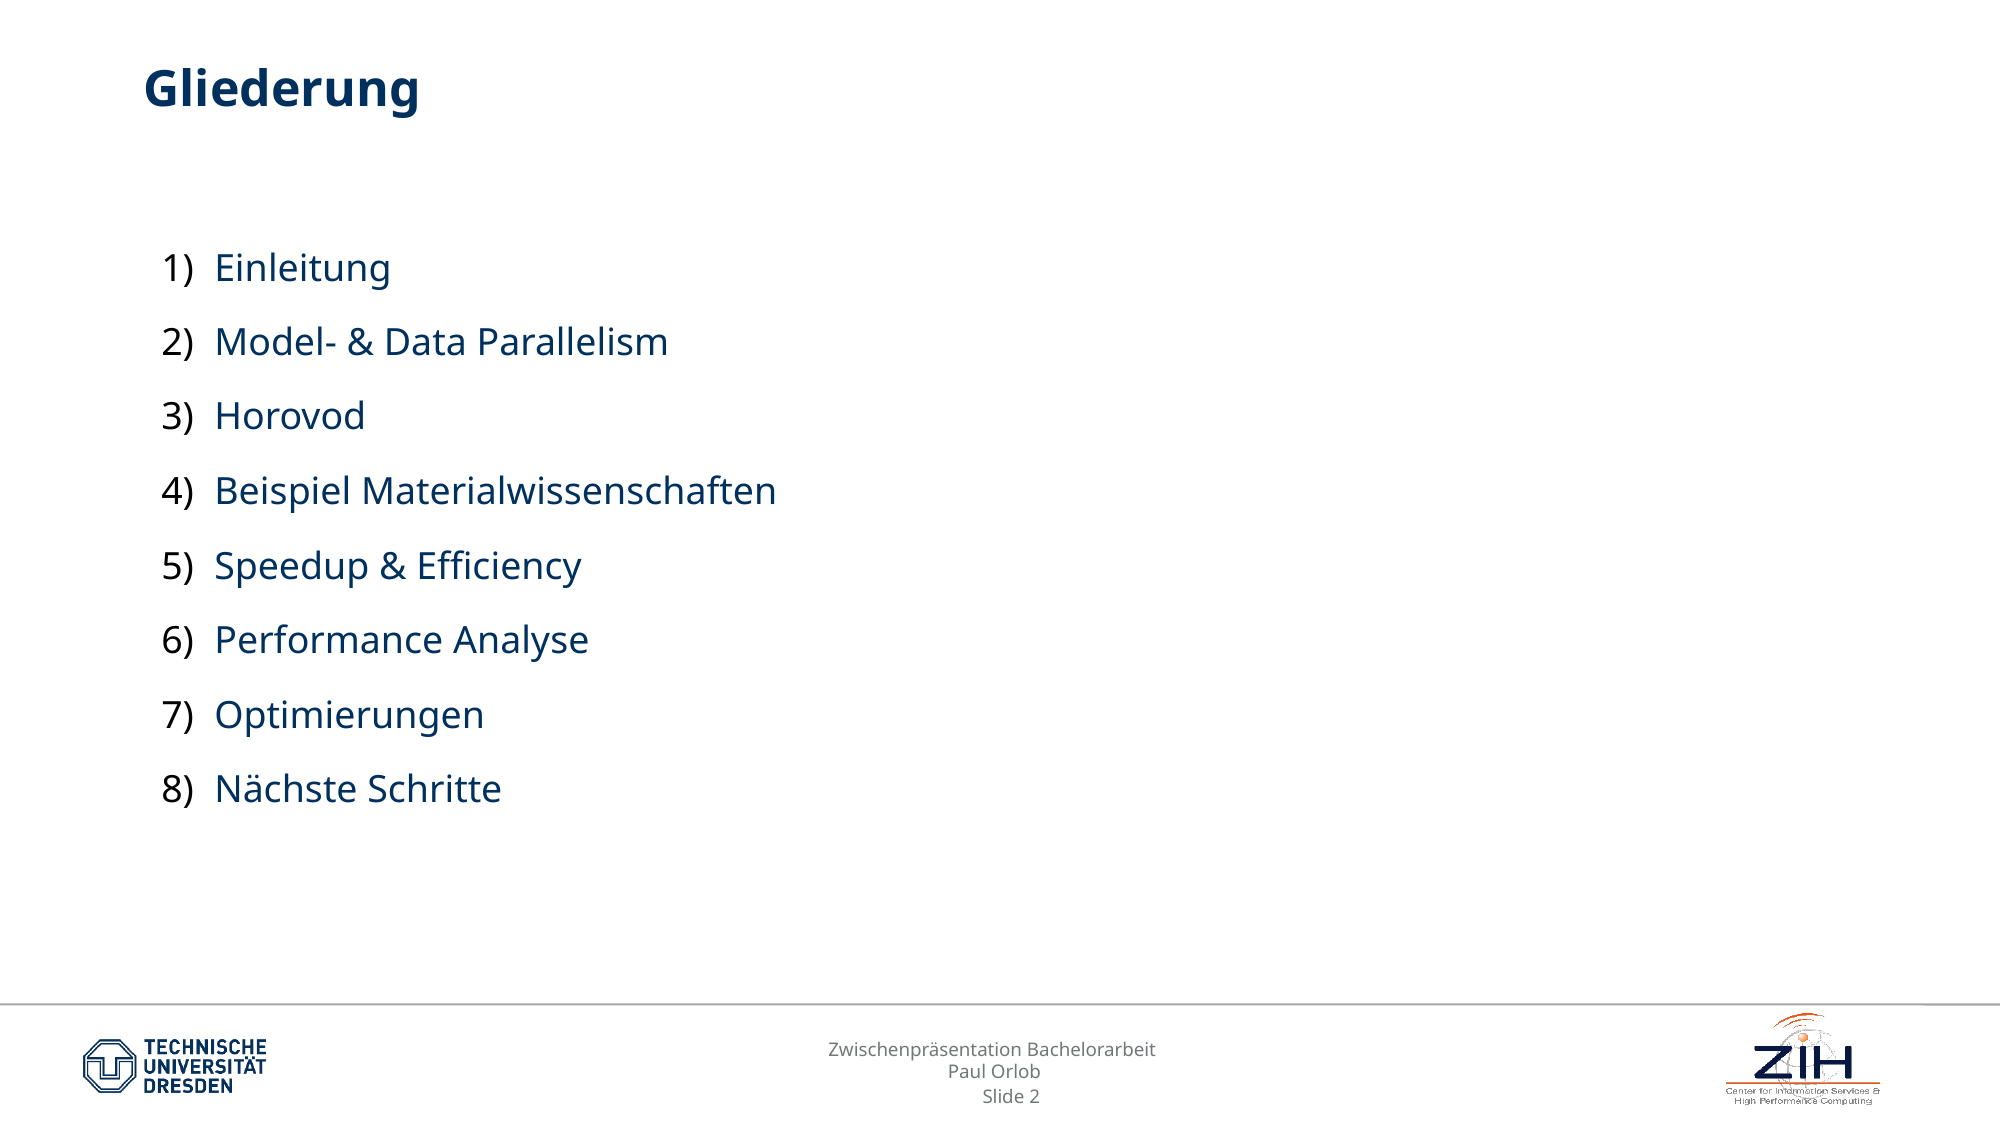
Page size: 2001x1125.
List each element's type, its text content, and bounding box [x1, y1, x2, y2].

list Einleitung Model- & Data Parallelism Horovod Beispiel Materialwissenschaften Speedup & Efficiency Performance Analyse Optimierungen Nächste Schritte [143, 243, 1861, 957]
title Gliederung [143, 56, 1880, 169]
picture [83, 1039, 266, 1093]
picture [1726, 1013, 1880, 1105]
